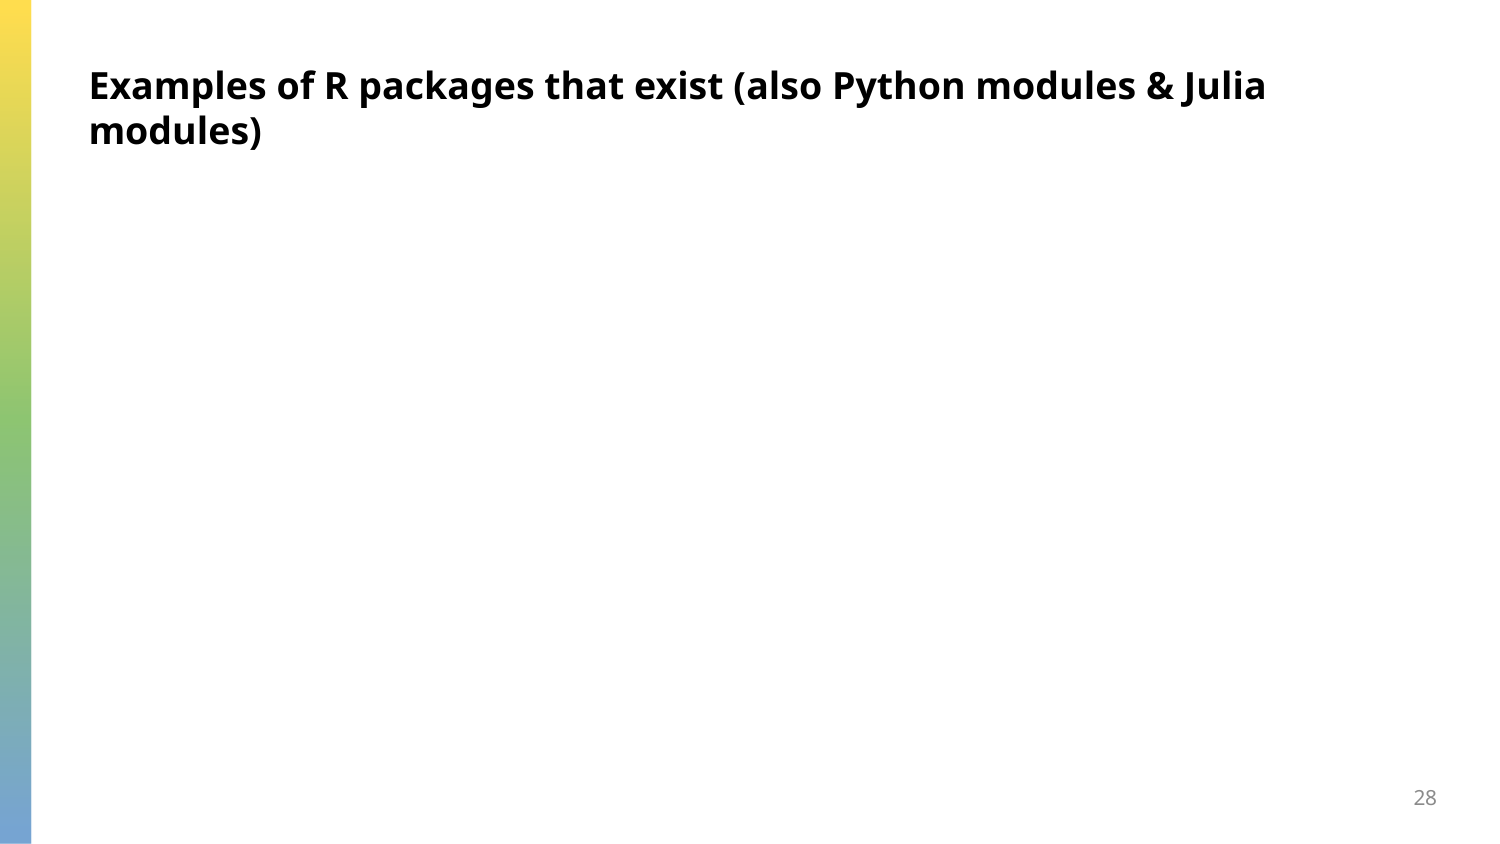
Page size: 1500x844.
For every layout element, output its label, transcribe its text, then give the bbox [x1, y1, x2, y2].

list Examples of R packages that exist (also Python modules & Julia modules) [88, 61, 1442, 157]
picture [0, 0, 1500, 844]
